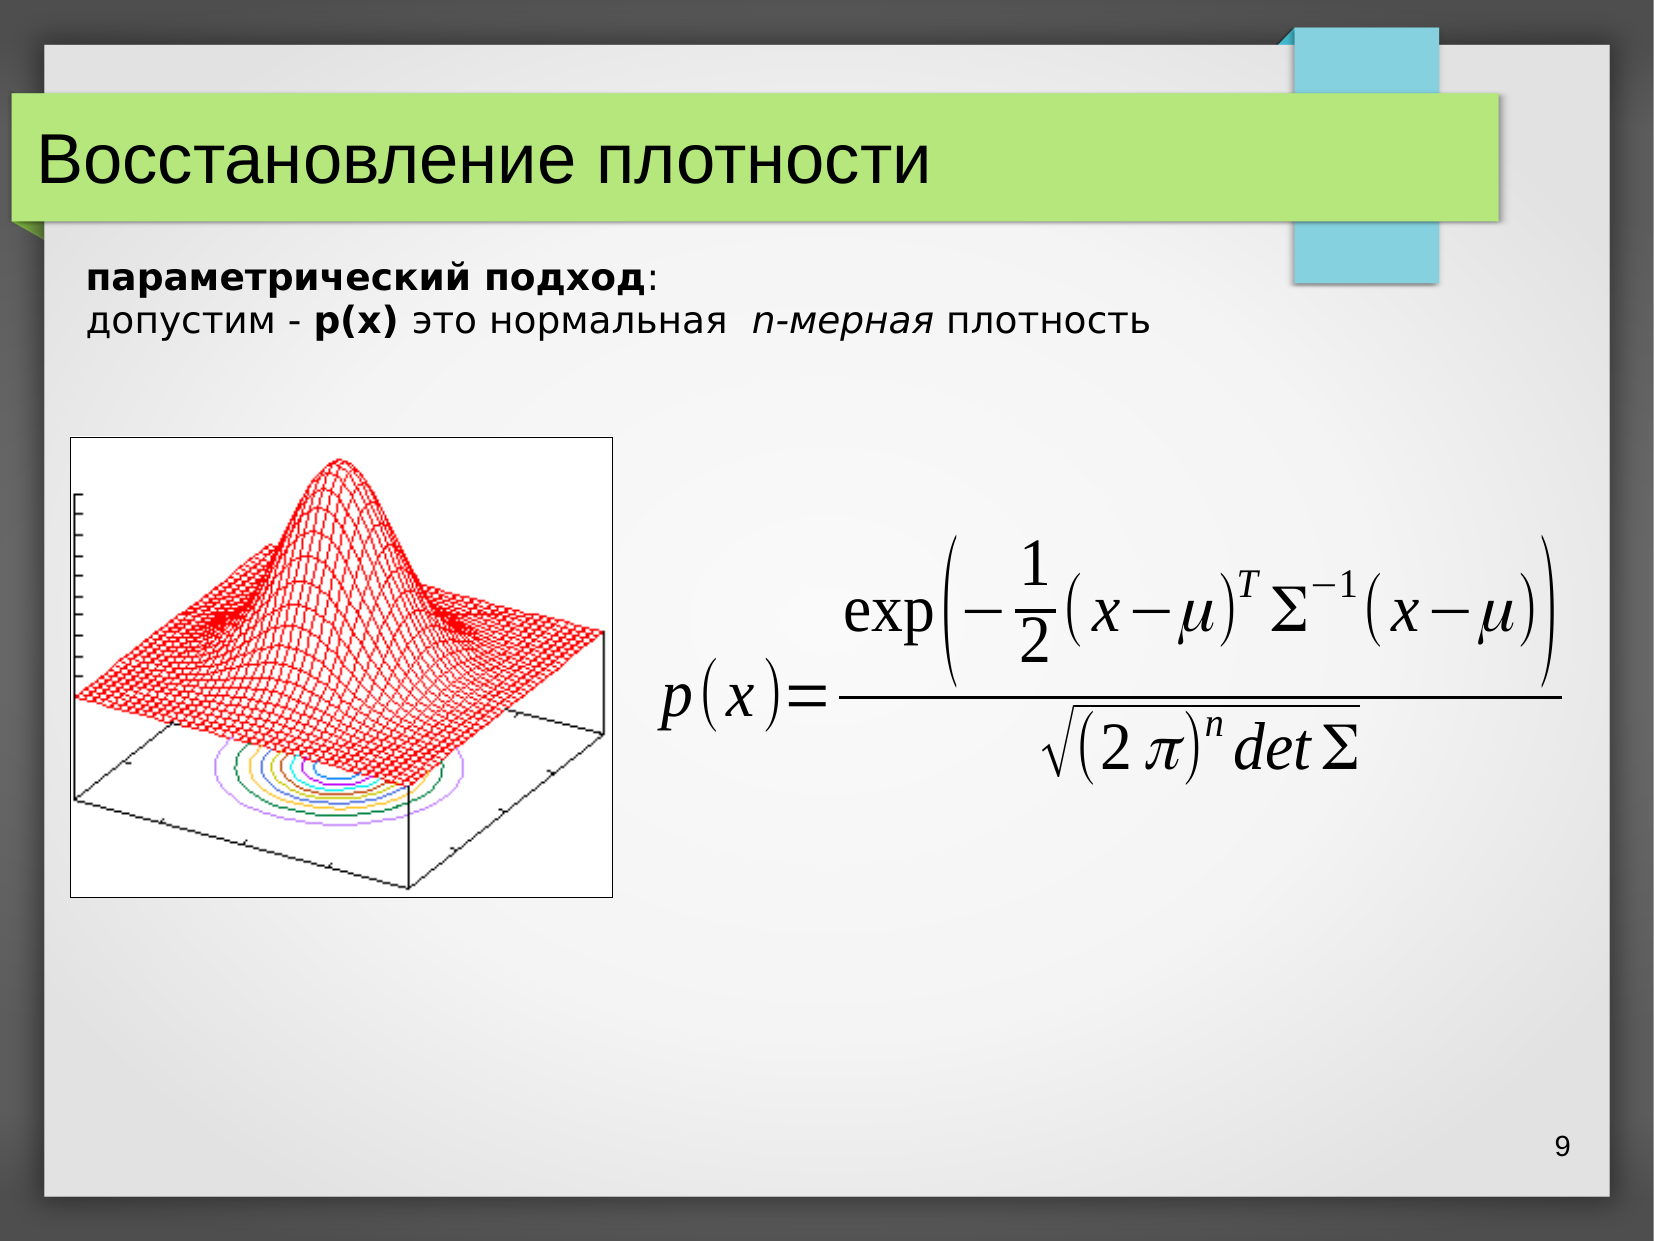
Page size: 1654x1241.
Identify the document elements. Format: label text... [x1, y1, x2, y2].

text_box параметрический подход: допустим - p(x) это нормальная n-мерная плотность [70, 248, 1182, 367]
title Восстановление плотности [35, 118, 1489, 200]
picture [0, 0, 1654, 1241]
chart [646, 531, 1571, 792]
